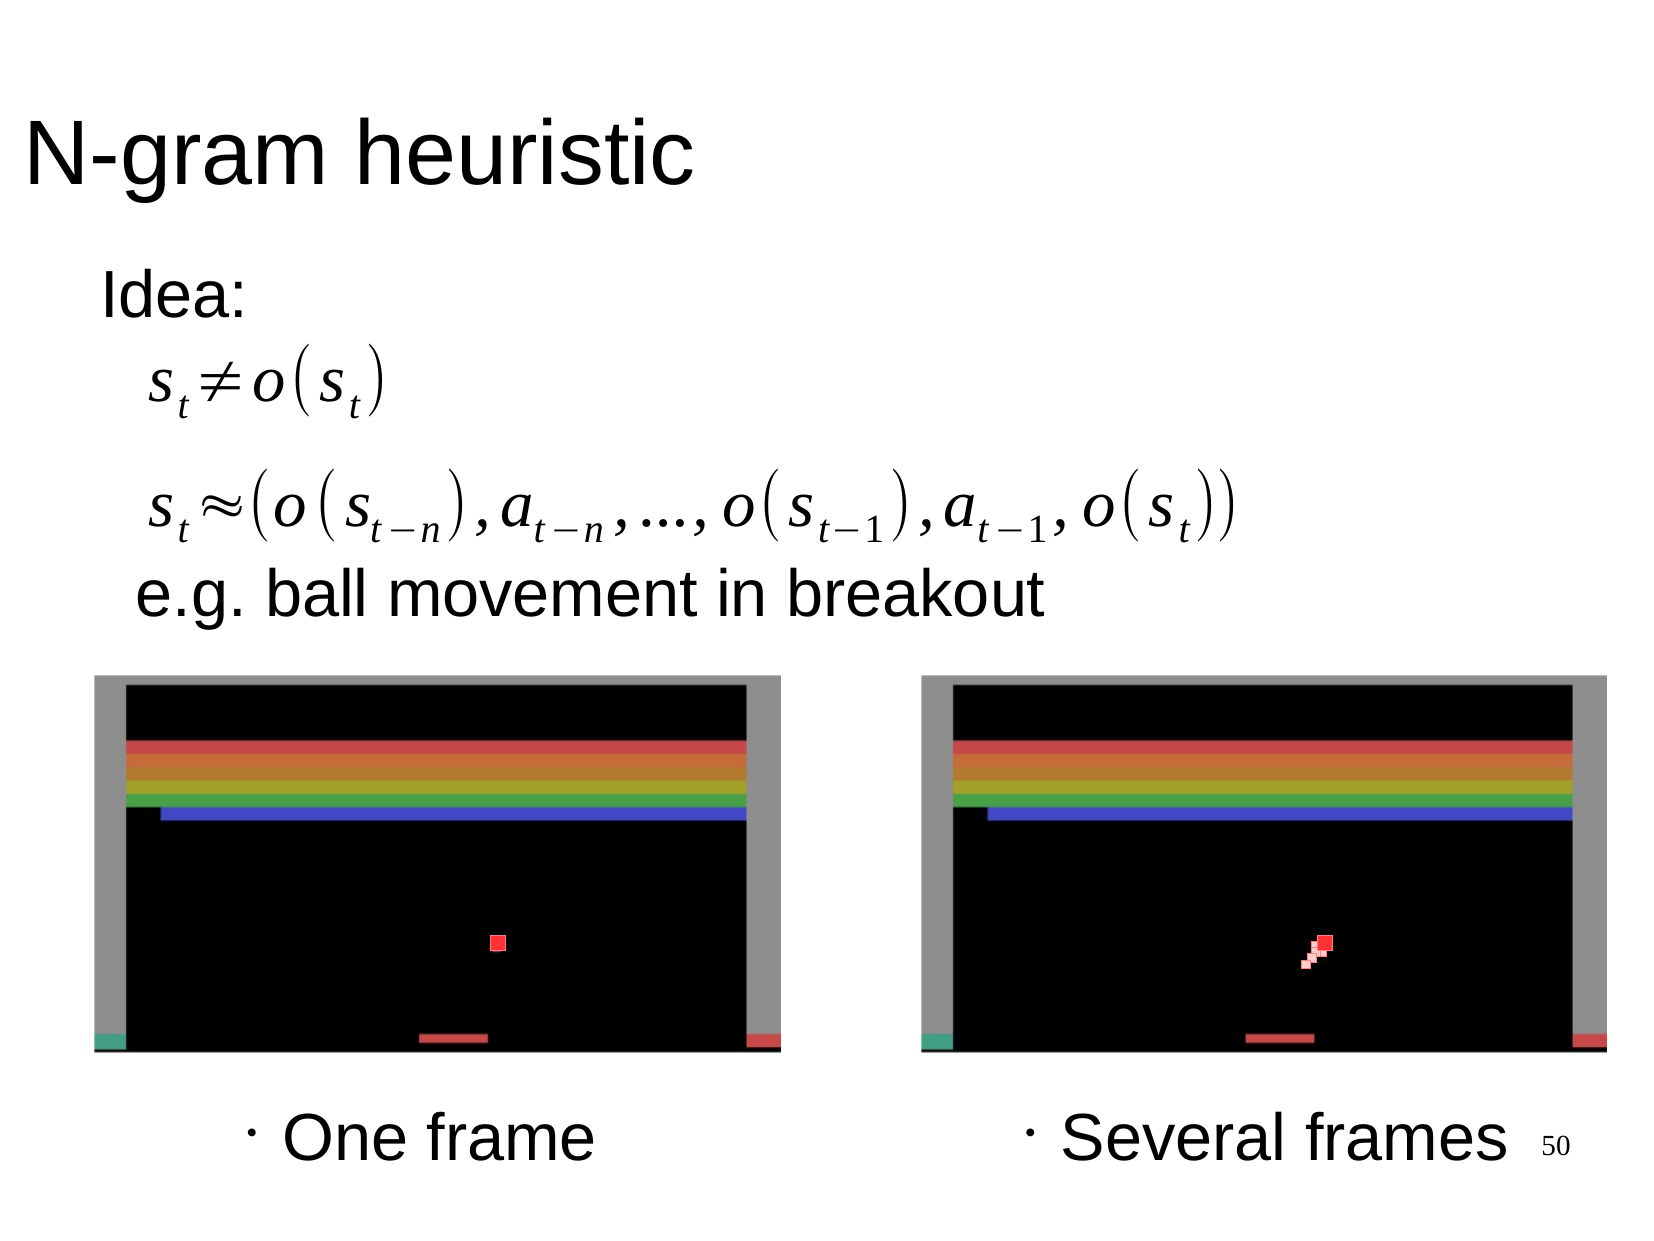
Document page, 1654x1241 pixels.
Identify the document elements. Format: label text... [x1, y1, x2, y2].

picture [94, 675, 781, 1053]
text_box [1301, 935, 1333, 969]
picture [921, 675, 1607, 1053]
chart [131, 463, 1256, 550]
text_box Several frames [837, 1099, 1654, 1175]
text_box [490, 935, 506, 951]
chart [131, 339, 403, 426]
text_box One frame [10, 1099, 837, 1175]
title N-gram heuristic [23, 49, 1512, 257]
text_box Idea: e.g. ball movement in breakout [64, 238, 1255, 649]
